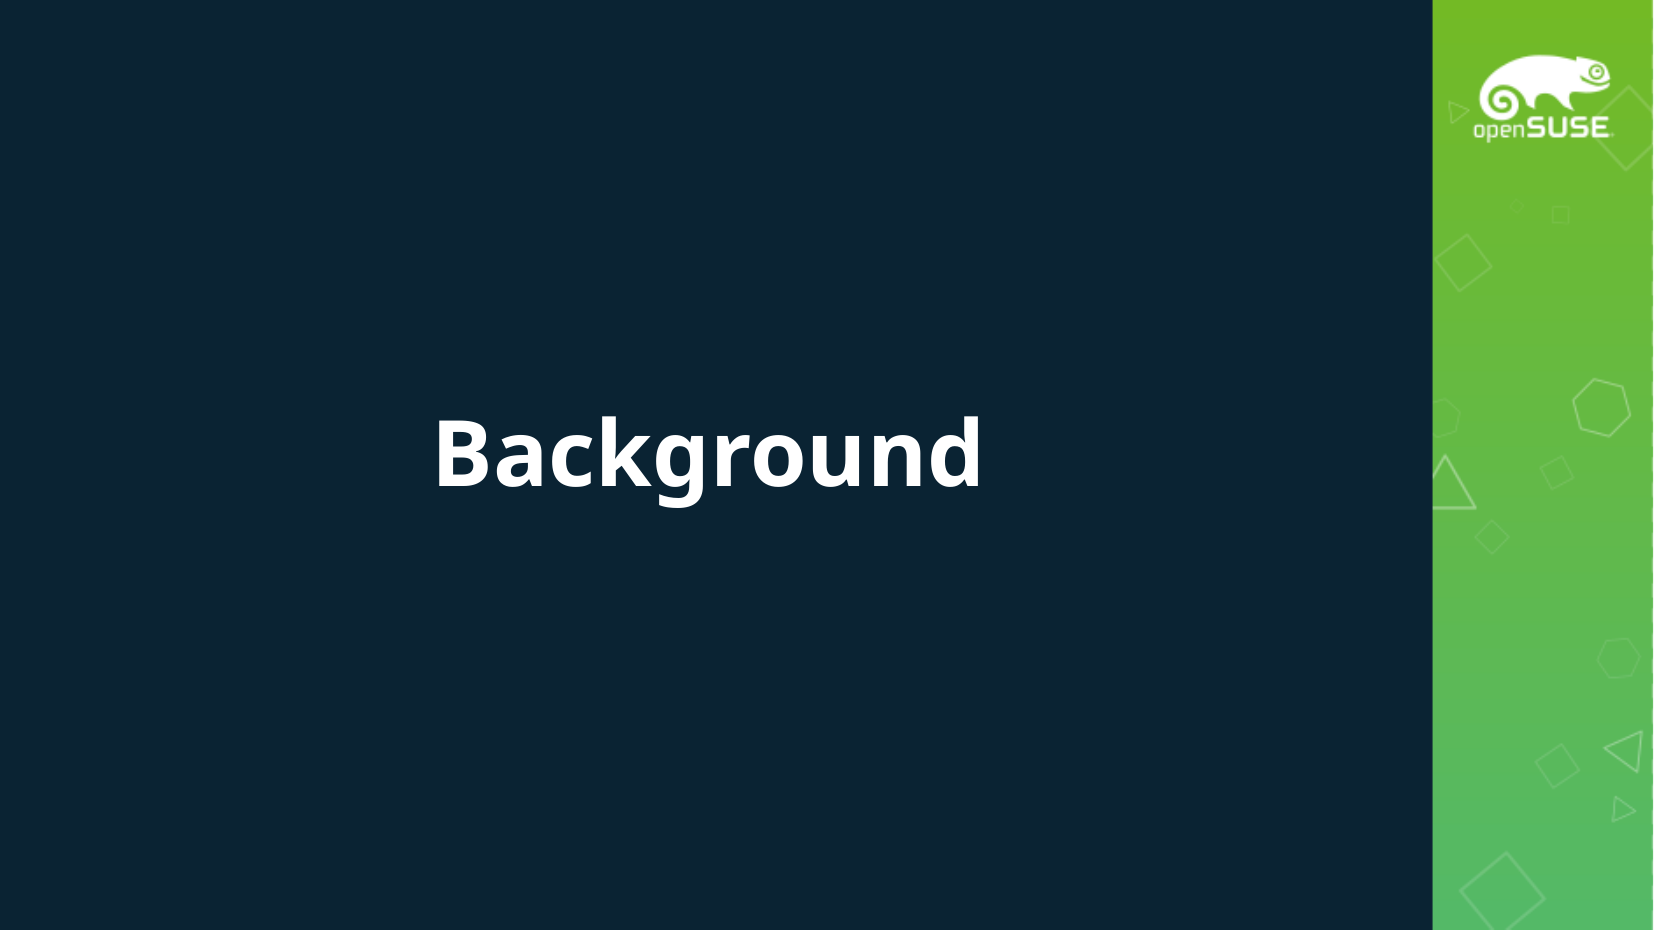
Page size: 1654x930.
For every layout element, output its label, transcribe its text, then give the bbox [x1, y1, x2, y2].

picture [0, 0, 1654, 930]
list Background [82, 217, 1335, 757]
